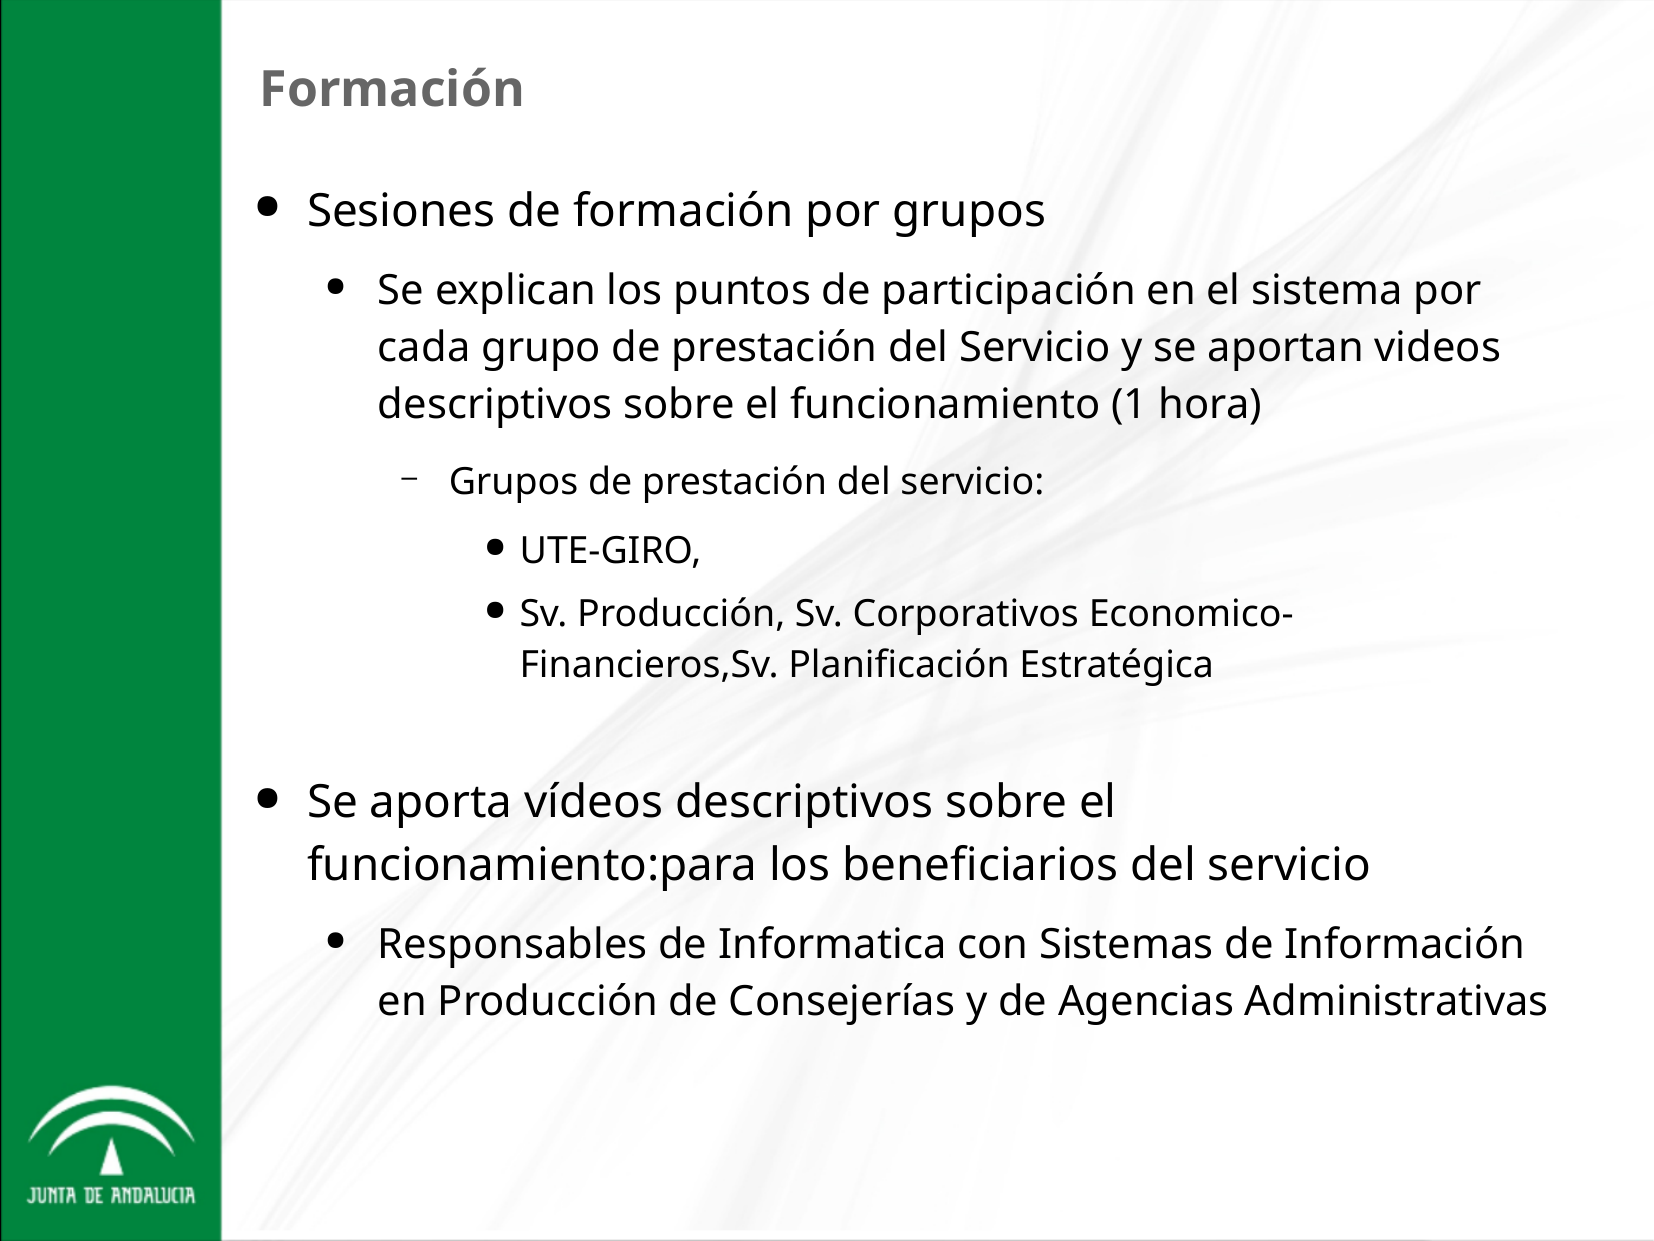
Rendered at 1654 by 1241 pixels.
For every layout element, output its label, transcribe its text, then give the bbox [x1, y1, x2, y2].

picture [0, 0, 1654, 1241]
list Sesiones de formación por grupos Se explican los puntos de participación en el sistema por cada grupo de prestación del Servicio y se aportan videos descriptivos sobre el funcionamiento (1 hora) Grupos de prestación del servicio: UTE-GIRO, Sv. Producción, Sv. Corporativos Economico-Financieros,Sv. Planificación Estratégica Se aporta vídeos descriptivos sobre el funcionamiento:para los beneficiarios del servicio Responsables de Informatica con Sistemas de Información en Producción de Consejerías y de Agencias Administrativas [236, 177, 1554, 1123]
title Formación [259, 37, 1577, 136]
